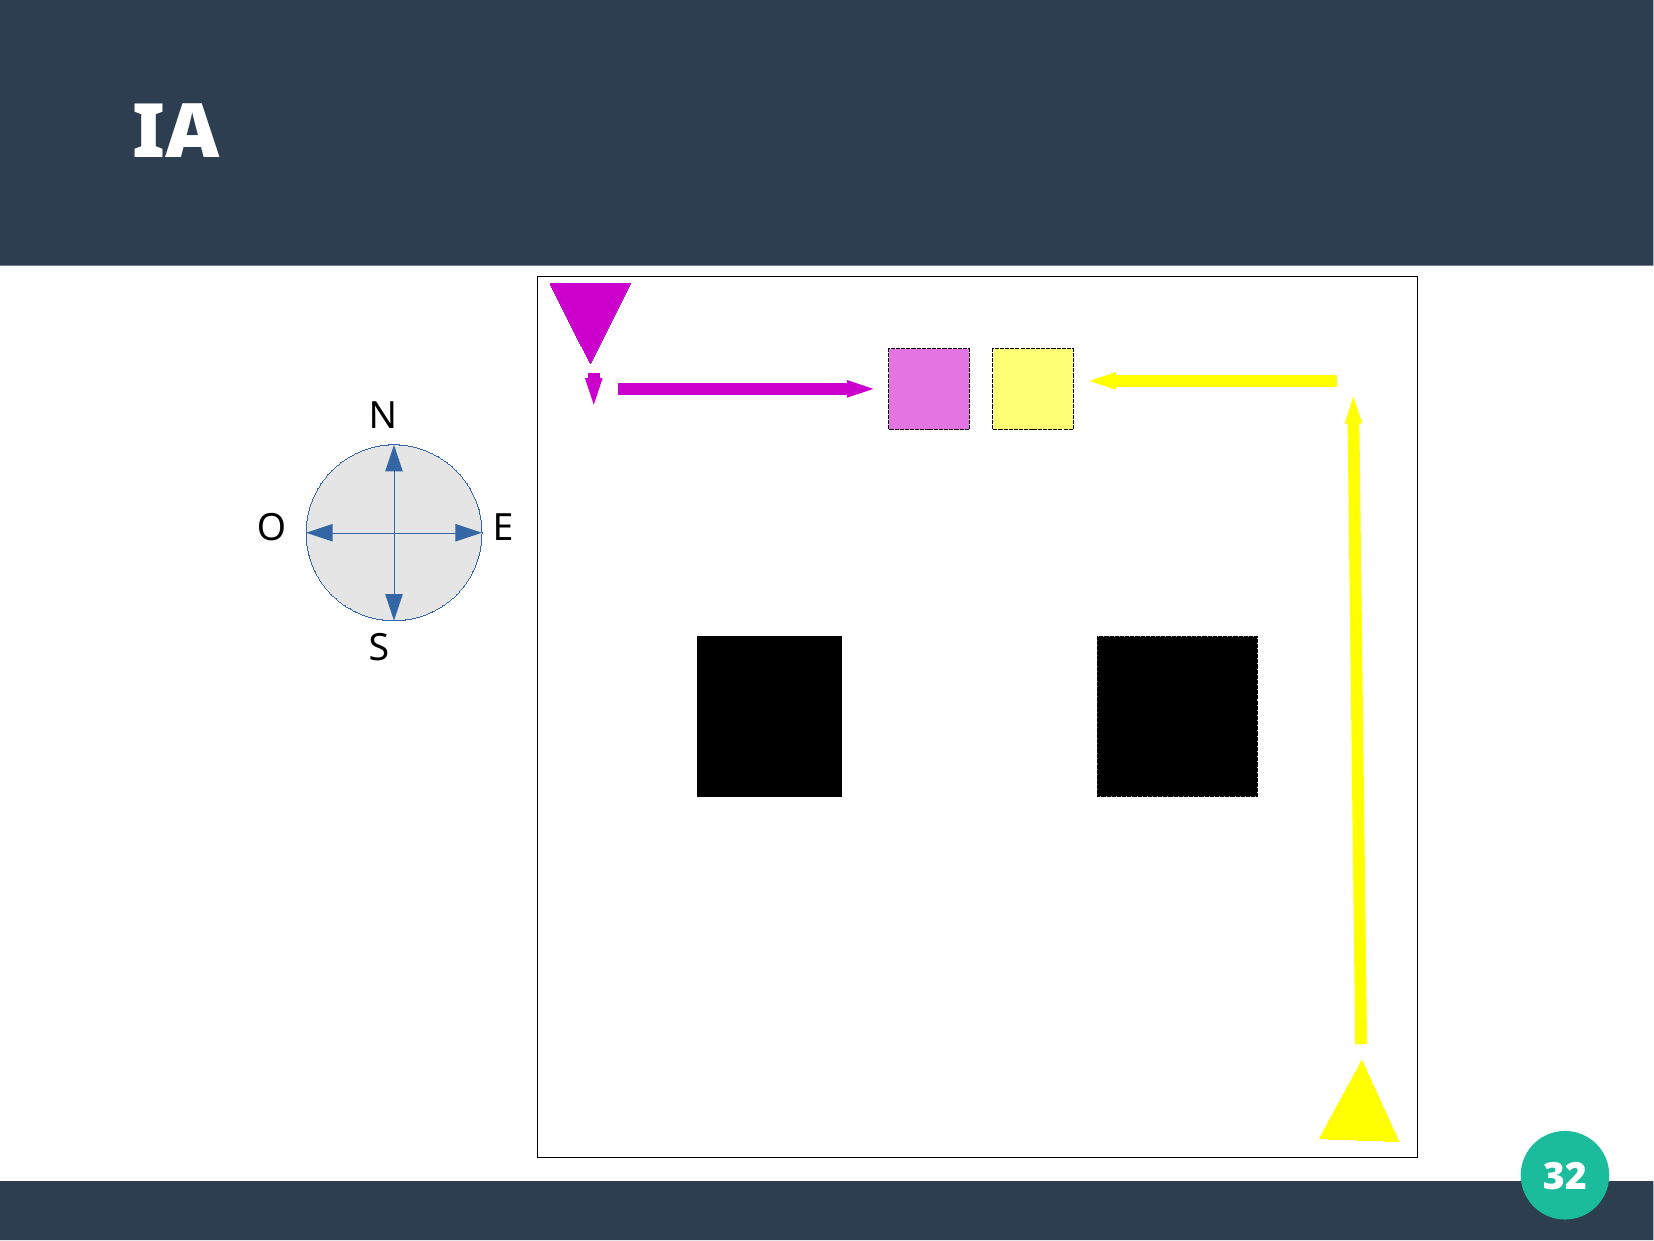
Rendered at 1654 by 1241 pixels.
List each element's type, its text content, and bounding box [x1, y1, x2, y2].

text_box E [477, 492, 550, 573]
text_box [537, 276, 1418, 1158]
title IA [59, 49, 1595, 207]
text_box [550, 283, 631, 364]
text_box O [242, 492, 315, 573]
text_box [1097, 636, 1258, 797]
text_box [697, 636, 842, 797]
text_box [395, 534, 477, 615]
text_box [315, 454, 394, 533]
text_box [315, 534, 394, 612]
text_box S [354, 612, 426, 693]
text_box [992, 348, 1074, 430]
text_box N [354, 380, 426, 461]
text_box [888, 348, 970, 430]
text_box [395, 450, 477, 533]
text_box [1319, 1060, 1400, 1142]
